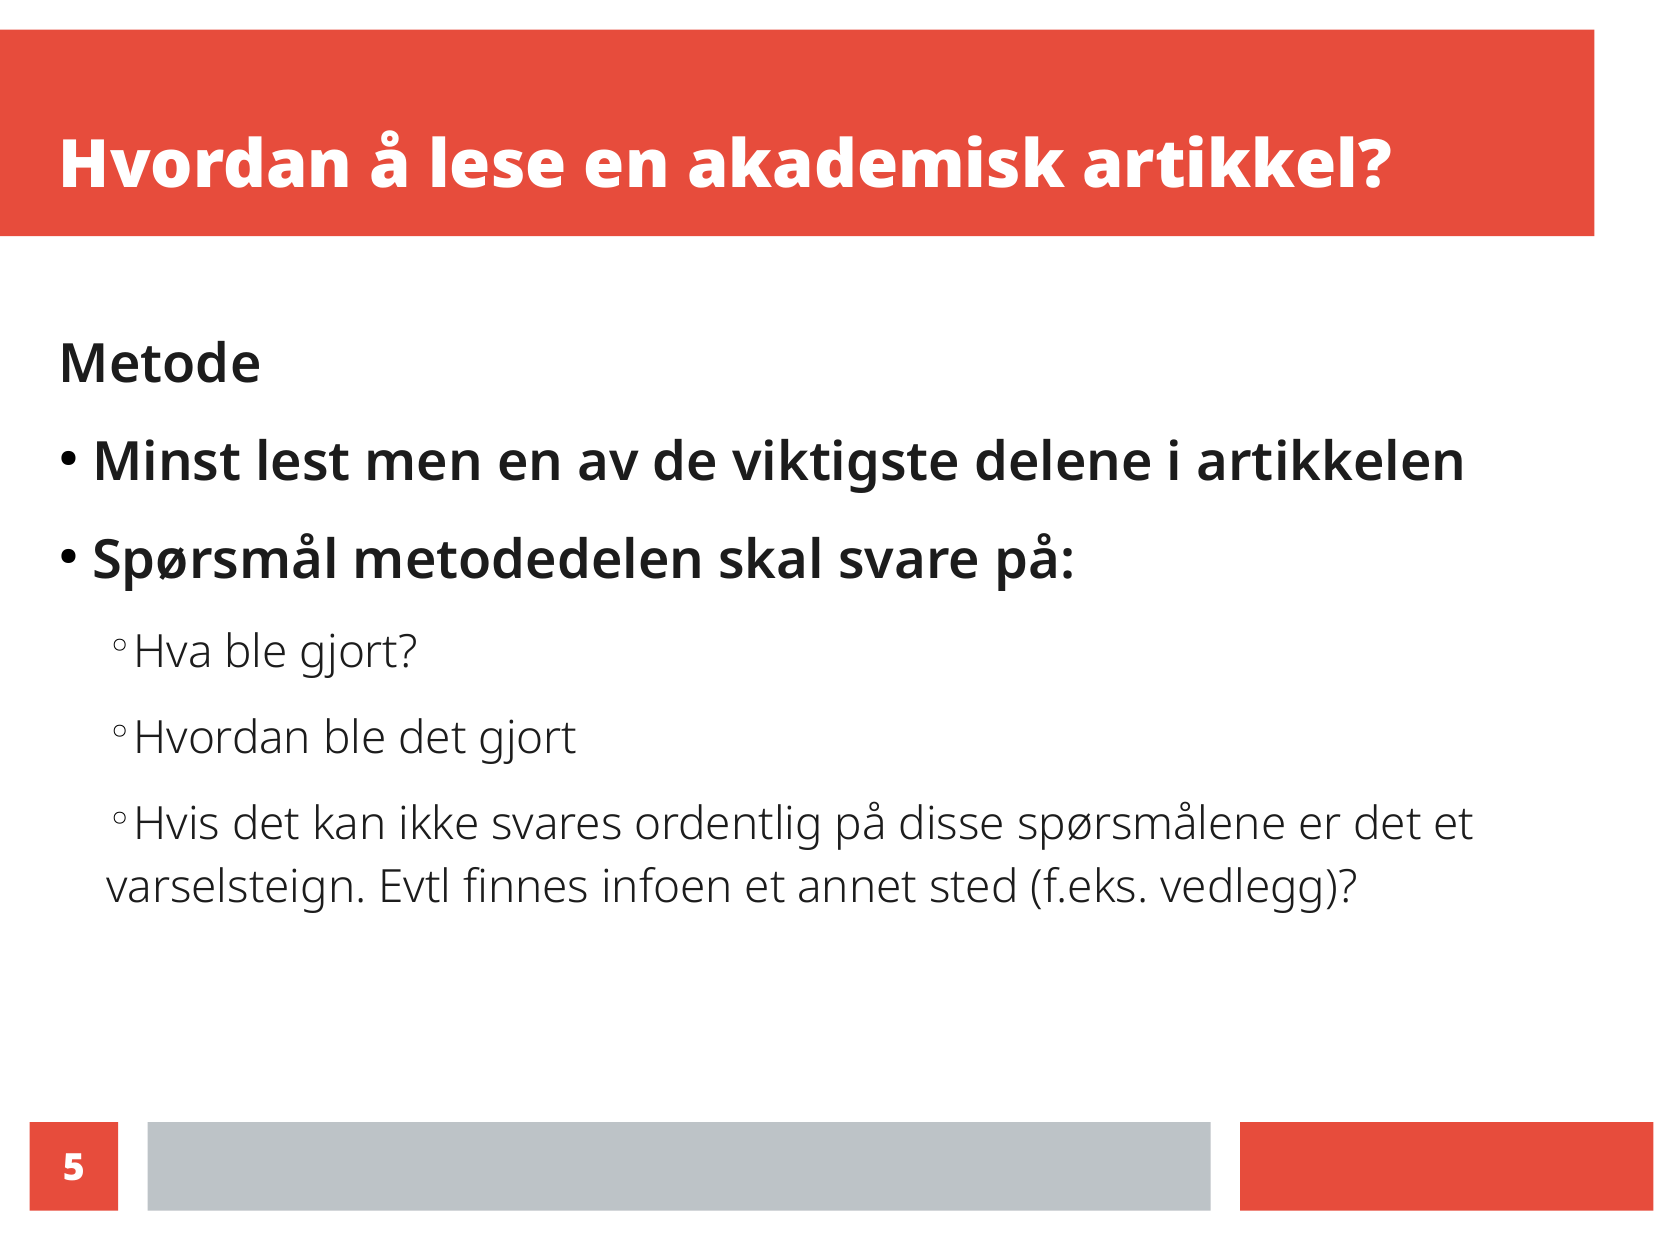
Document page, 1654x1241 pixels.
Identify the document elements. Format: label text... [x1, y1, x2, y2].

title Hvordan å lese en akademisk artikkel? [59, 59, 1595, 207]
list Metode Minst lest men en av de viktigste delene i artikkelen Spørsmål metodedelen skal svare på: Hva ble gjort? Hvordan ble det gjort Hvis det kan ikke svares ordentlig på disse spørsmålene er det et varselsteign. Evtl finnes infoen et annet sted (f.eks. vedlegg)? [59, 324, 1565, 1093]
